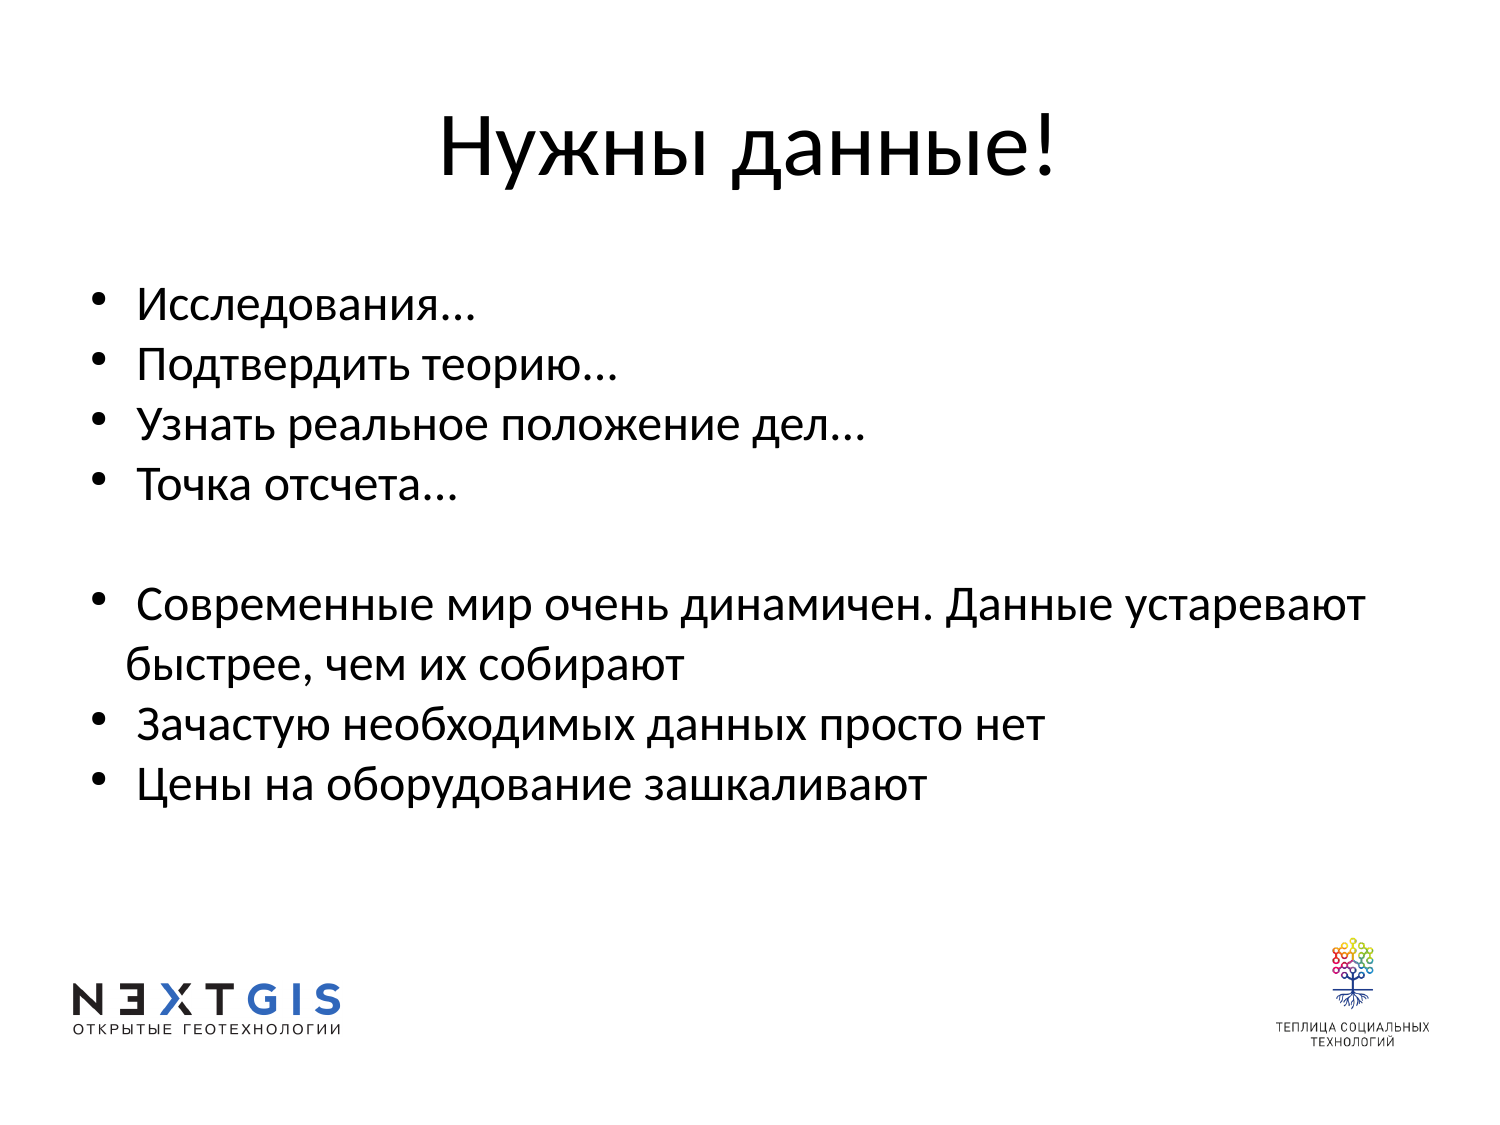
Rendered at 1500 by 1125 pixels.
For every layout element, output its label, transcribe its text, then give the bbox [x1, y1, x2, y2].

text_box Исследования... Подтвердить теорию... Узнать реальное положение дел... Точка отсчета... Современные мир очень динамичен. Данные устаревают быстрее, чем их собирают Зачастую необходимых данных просто нет Цены на оборудование зашкаливают [75, 262, 1425, 916]
text_box Нужны данные! [75, 45, 1425, 233]
picture [1276, 915, 1429, 1069]
picture [70, 980, 343, 1037]
